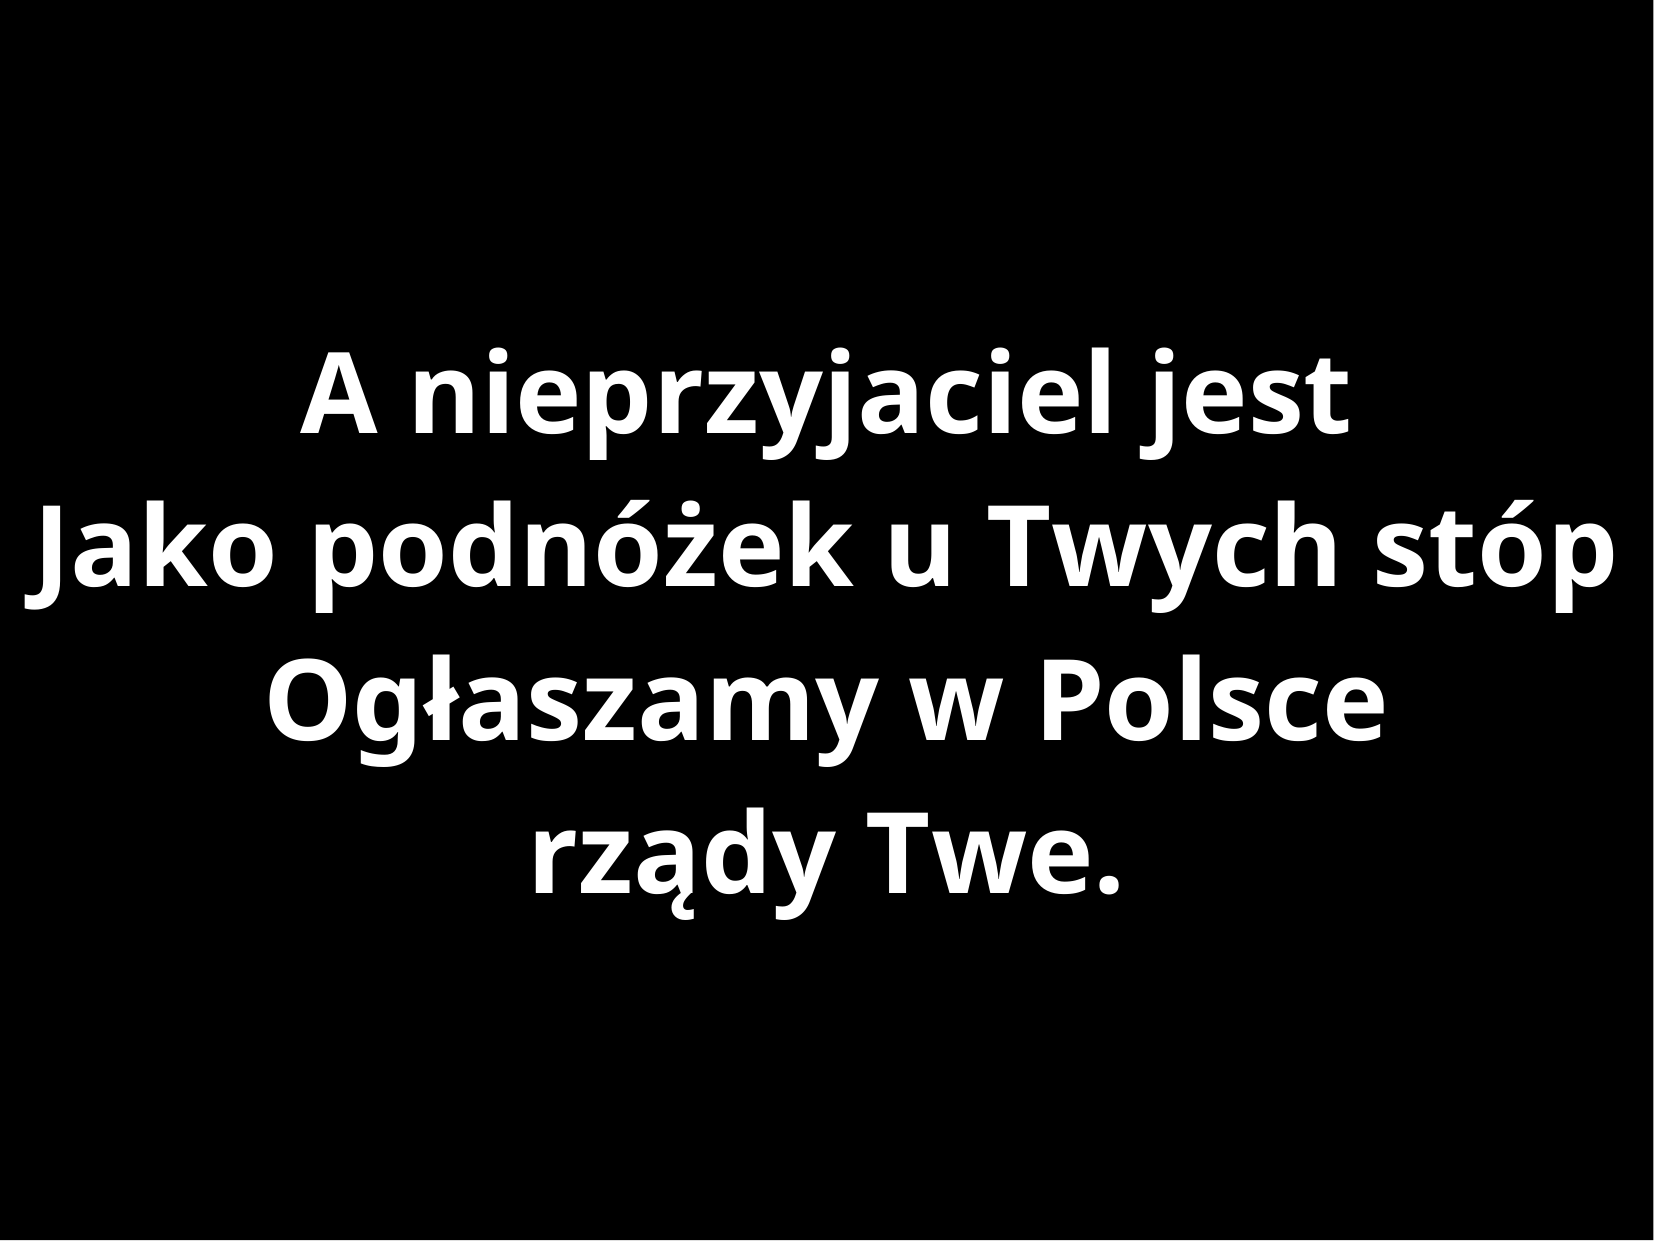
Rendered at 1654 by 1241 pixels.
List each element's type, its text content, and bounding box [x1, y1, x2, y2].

title A nieprzyjaciel jest Jako podnóżek u Twych stóp Ogłaszamy w Polsce rządy Twe. [0, 0, 1654, 1241]
